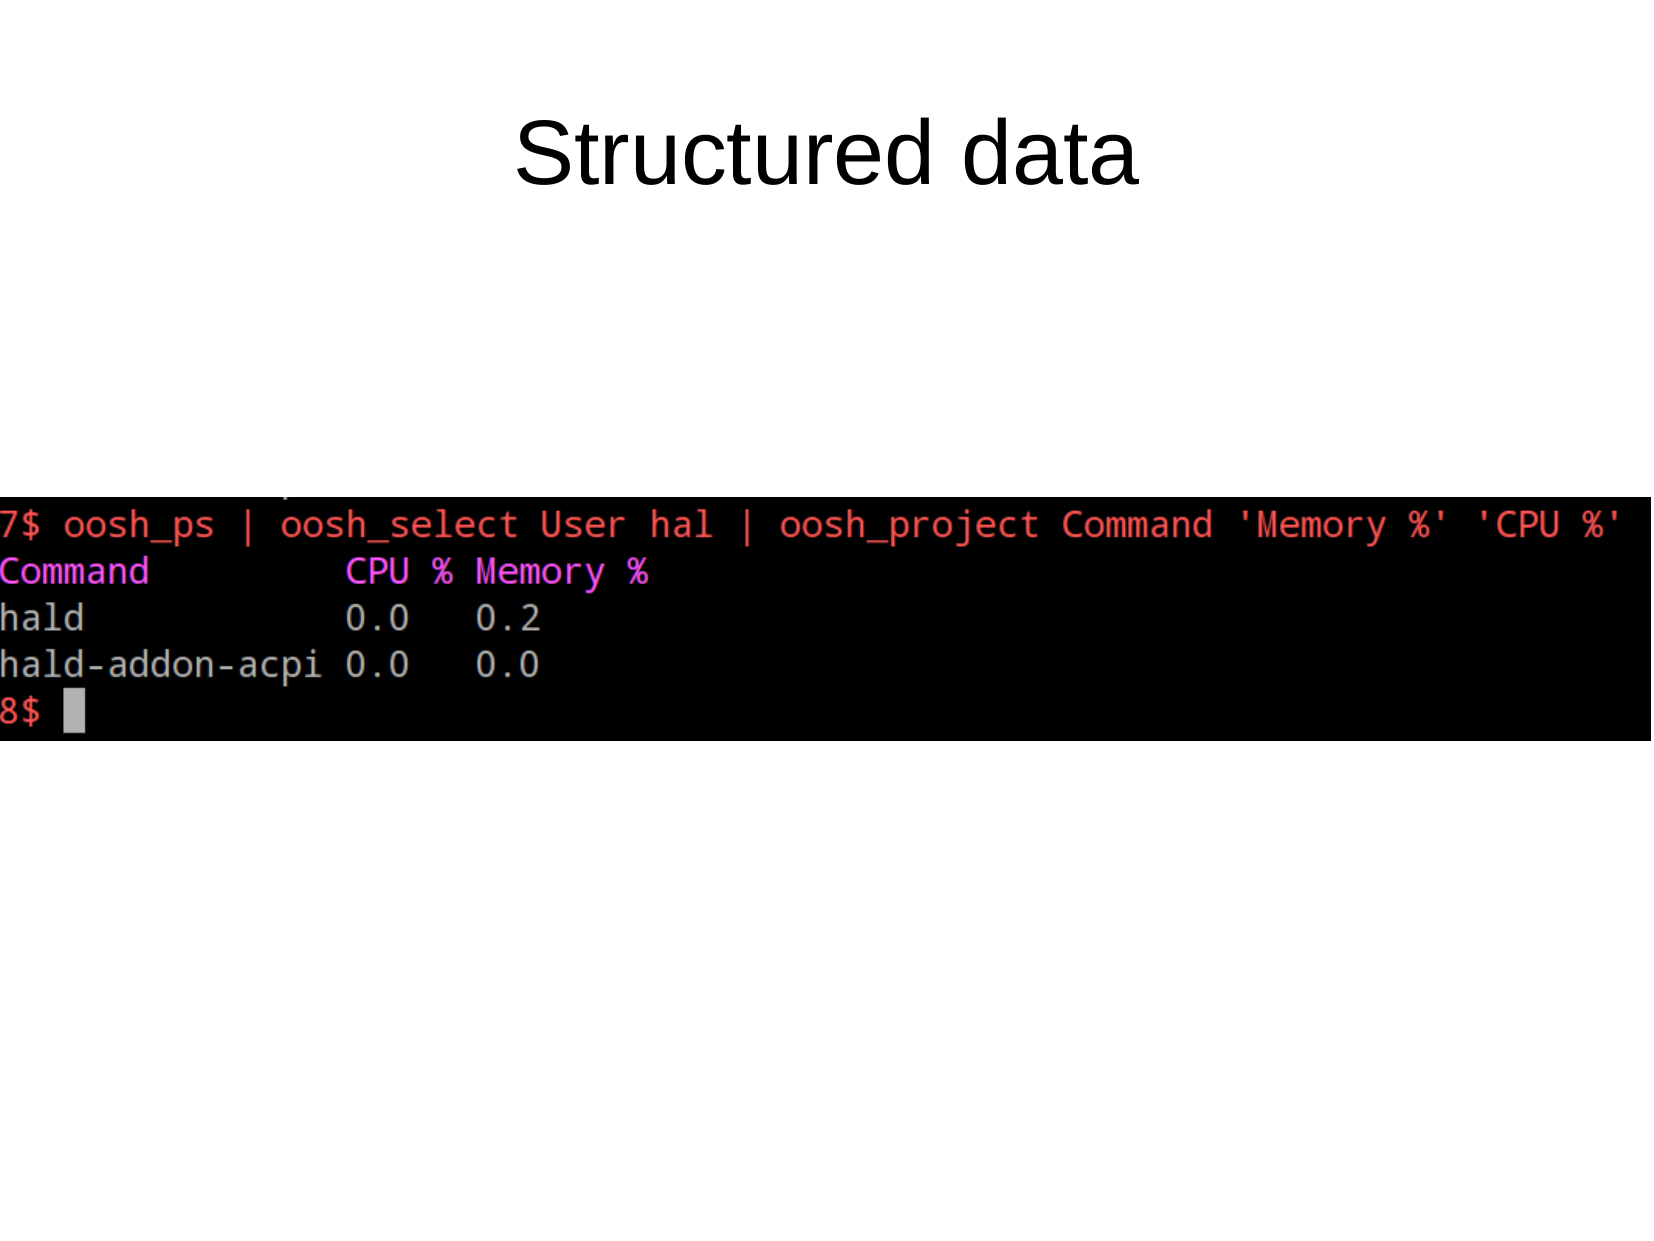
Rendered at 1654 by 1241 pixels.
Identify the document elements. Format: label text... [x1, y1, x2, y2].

picture [0, 497, 1651, 741]
title Structured data [82, 49, 1571, 257]
